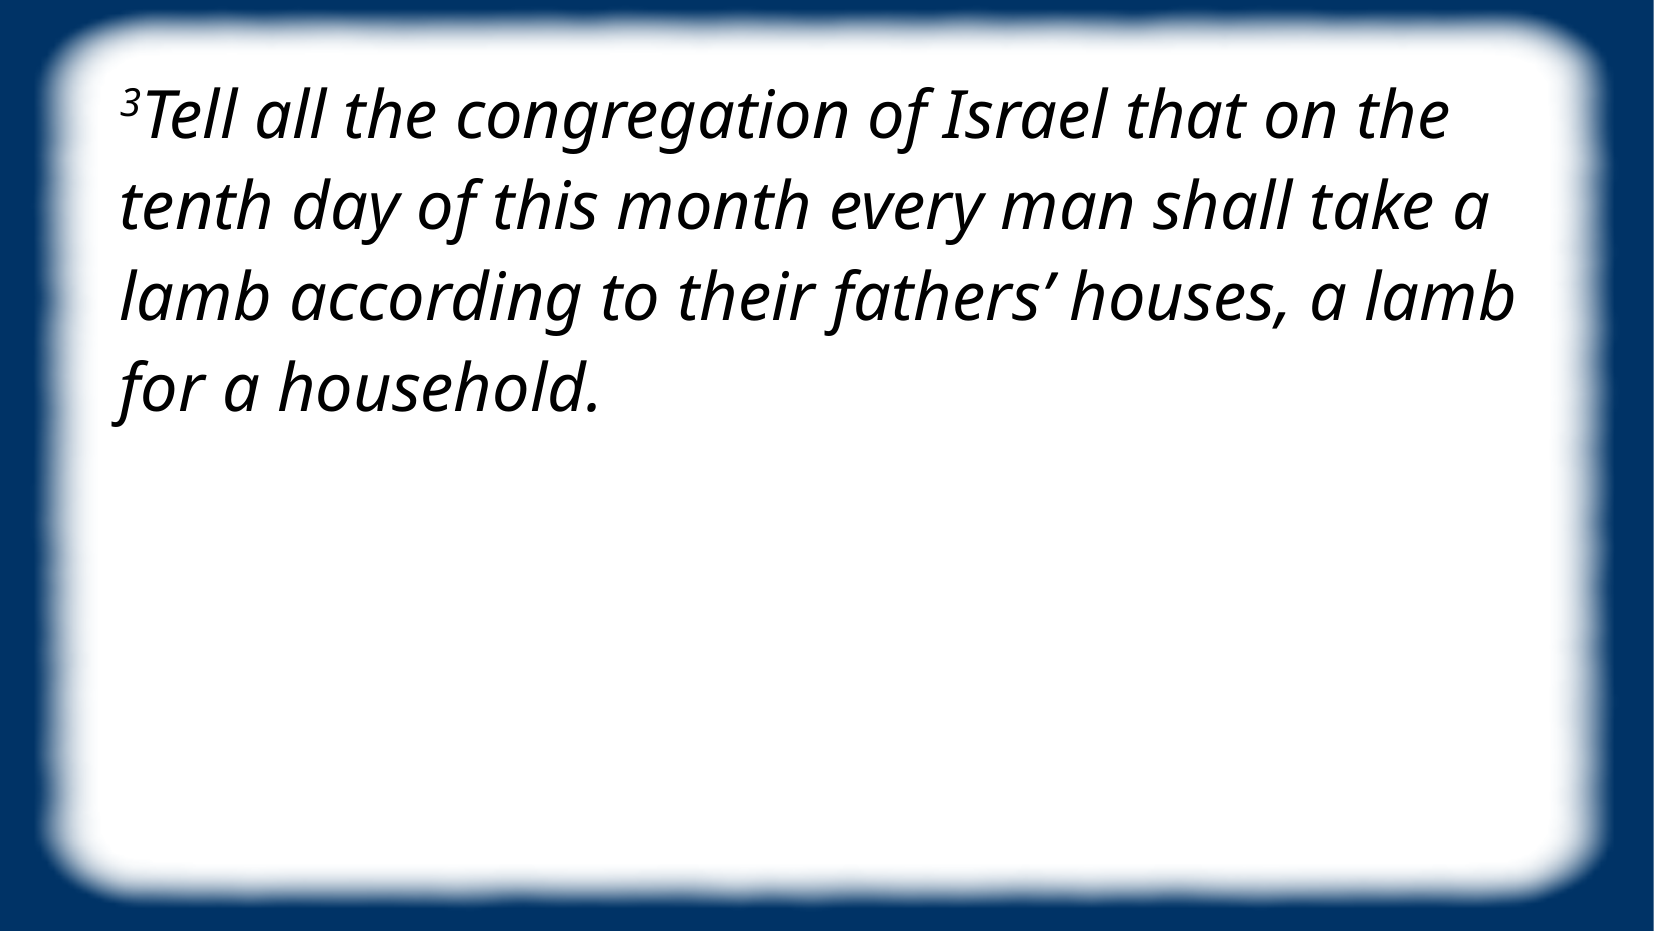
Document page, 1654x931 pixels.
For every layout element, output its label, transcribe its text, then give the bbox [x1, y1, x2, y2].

text_box 3Tell all the congregation of Israel that on the tenth day of this month every man shall take a lamb according to their fathers’ houses, a lamb for a household. [105, 60, 1561, 451]
picture [0, 0, 1654, 931]
